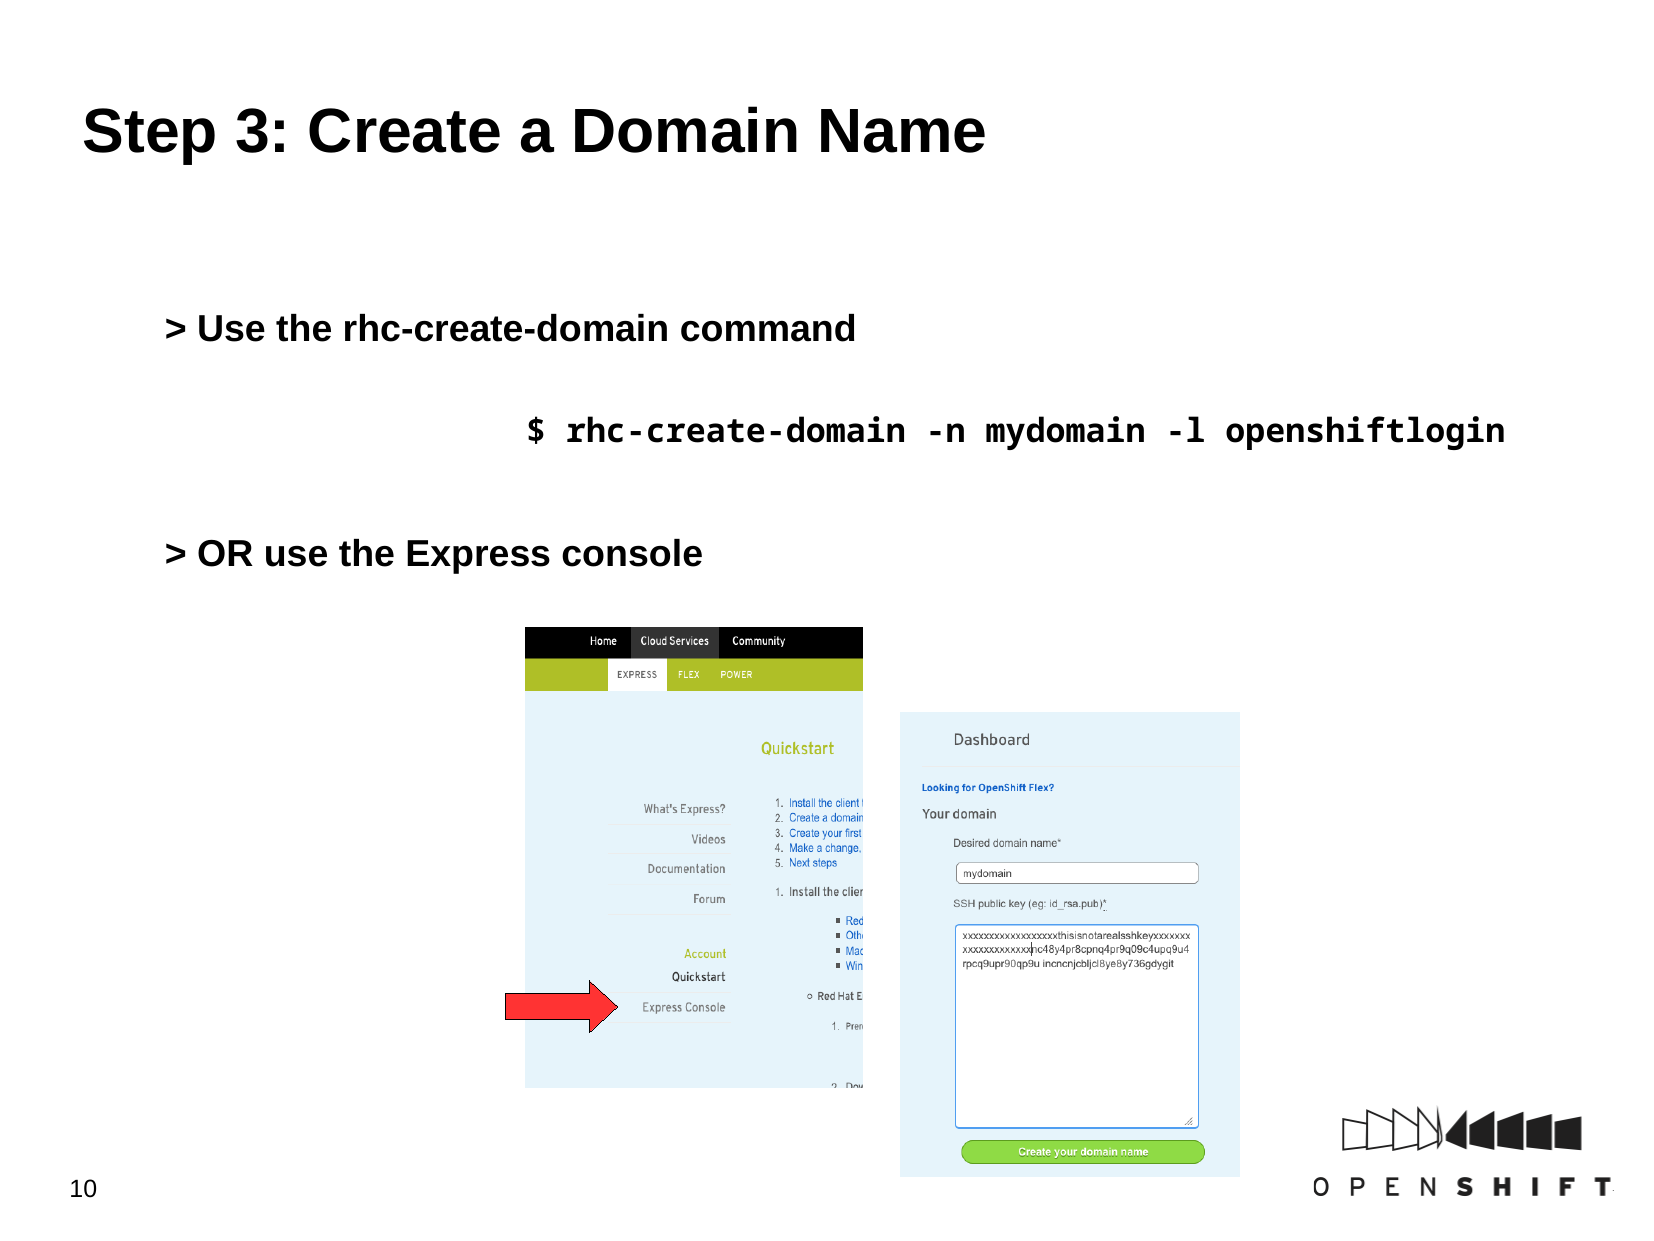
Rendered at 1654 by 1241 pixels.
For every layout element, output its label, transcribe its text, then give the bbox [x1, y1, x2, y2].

title Step 3: Create a Domain Name [82, 37, 1571, 226]
picture [900, 712, 1240, 1177]
text_box > Use the rhc-create-domain command [150, 300, 873, 357]
text_box > OR use the Express console [150, 525, 719, 582]
text_box $ rhc-create-domain -n mydomain -l openshiftlogin [511, 399, 1521, 453]
text_box [505, 980, 618, 1033]
picture [1313, 1104, 1614, 1200]
picture [525, 627, 863, 1088]
